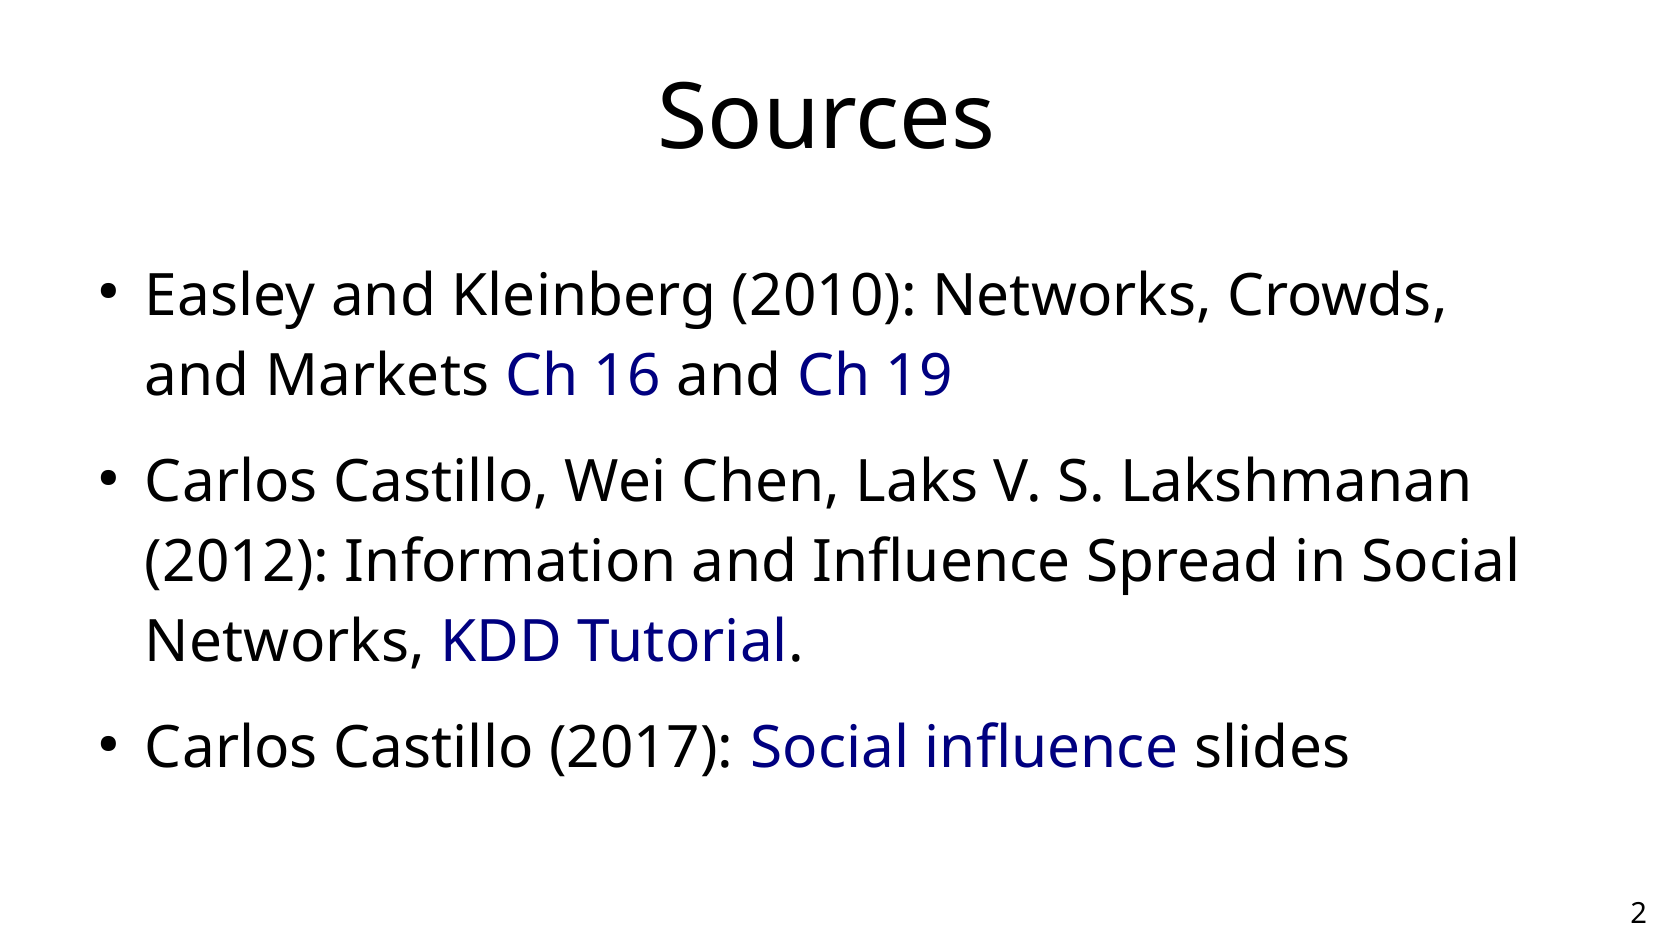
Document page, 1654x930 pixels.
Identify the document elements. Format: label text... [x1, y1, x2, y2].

title Sources [82, 1, 1571, 225]
list Easley and Kleinberg (2010): Networks, Crowds, and Markets Ch 16 and Ch 19 Carlos Castillo, Wei Chen, Laks V. S. Lakshmanan (2012): Information and Influence Spread in Social Networks, KDD Tutorial. Carlos Castillo (2017): Social influence slides [82, 252, 1571, 793]
